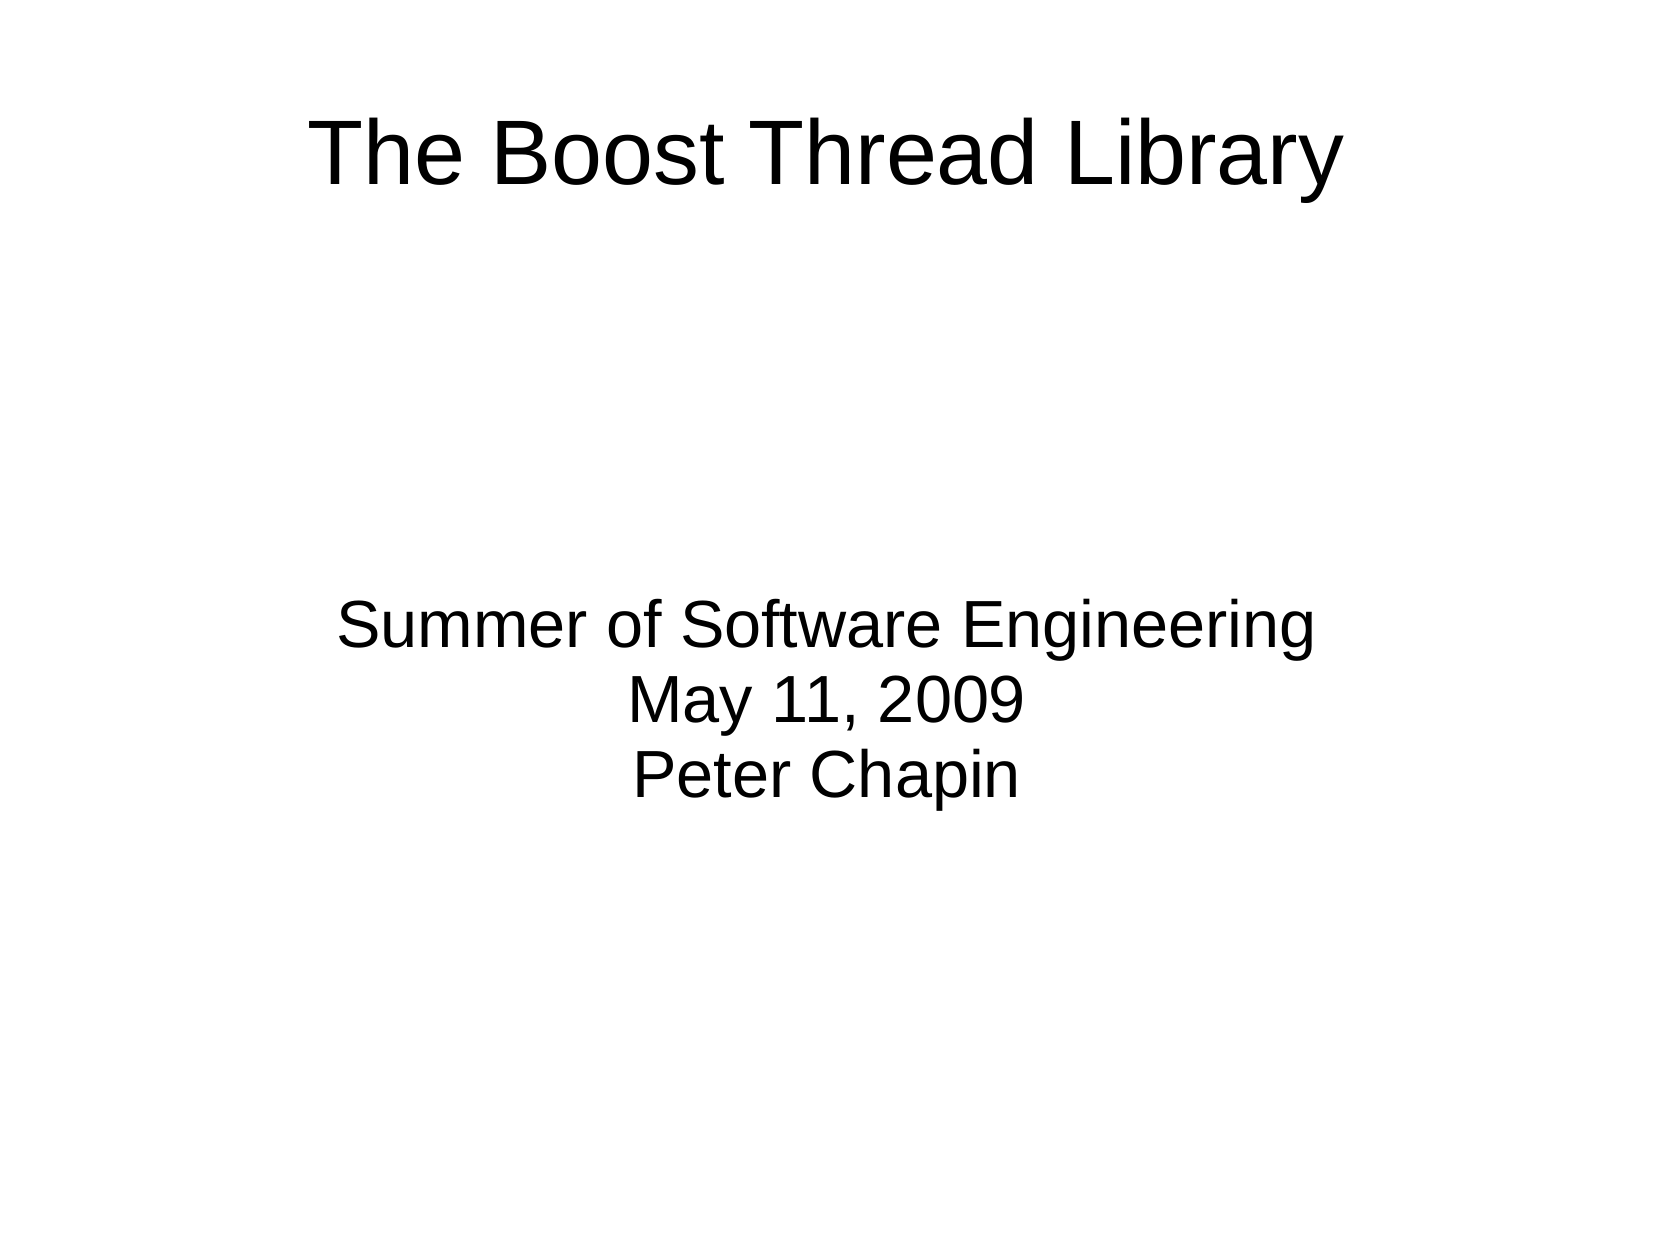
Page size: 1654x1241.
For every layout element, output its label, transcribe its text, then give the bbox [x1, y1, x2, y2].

subtitle Summer of Software Engineering May 11, 2009 Peter Chapin [82, 297, 1571, 1102]
title The Boost Thread Library [82, 56, 1571, 250]
